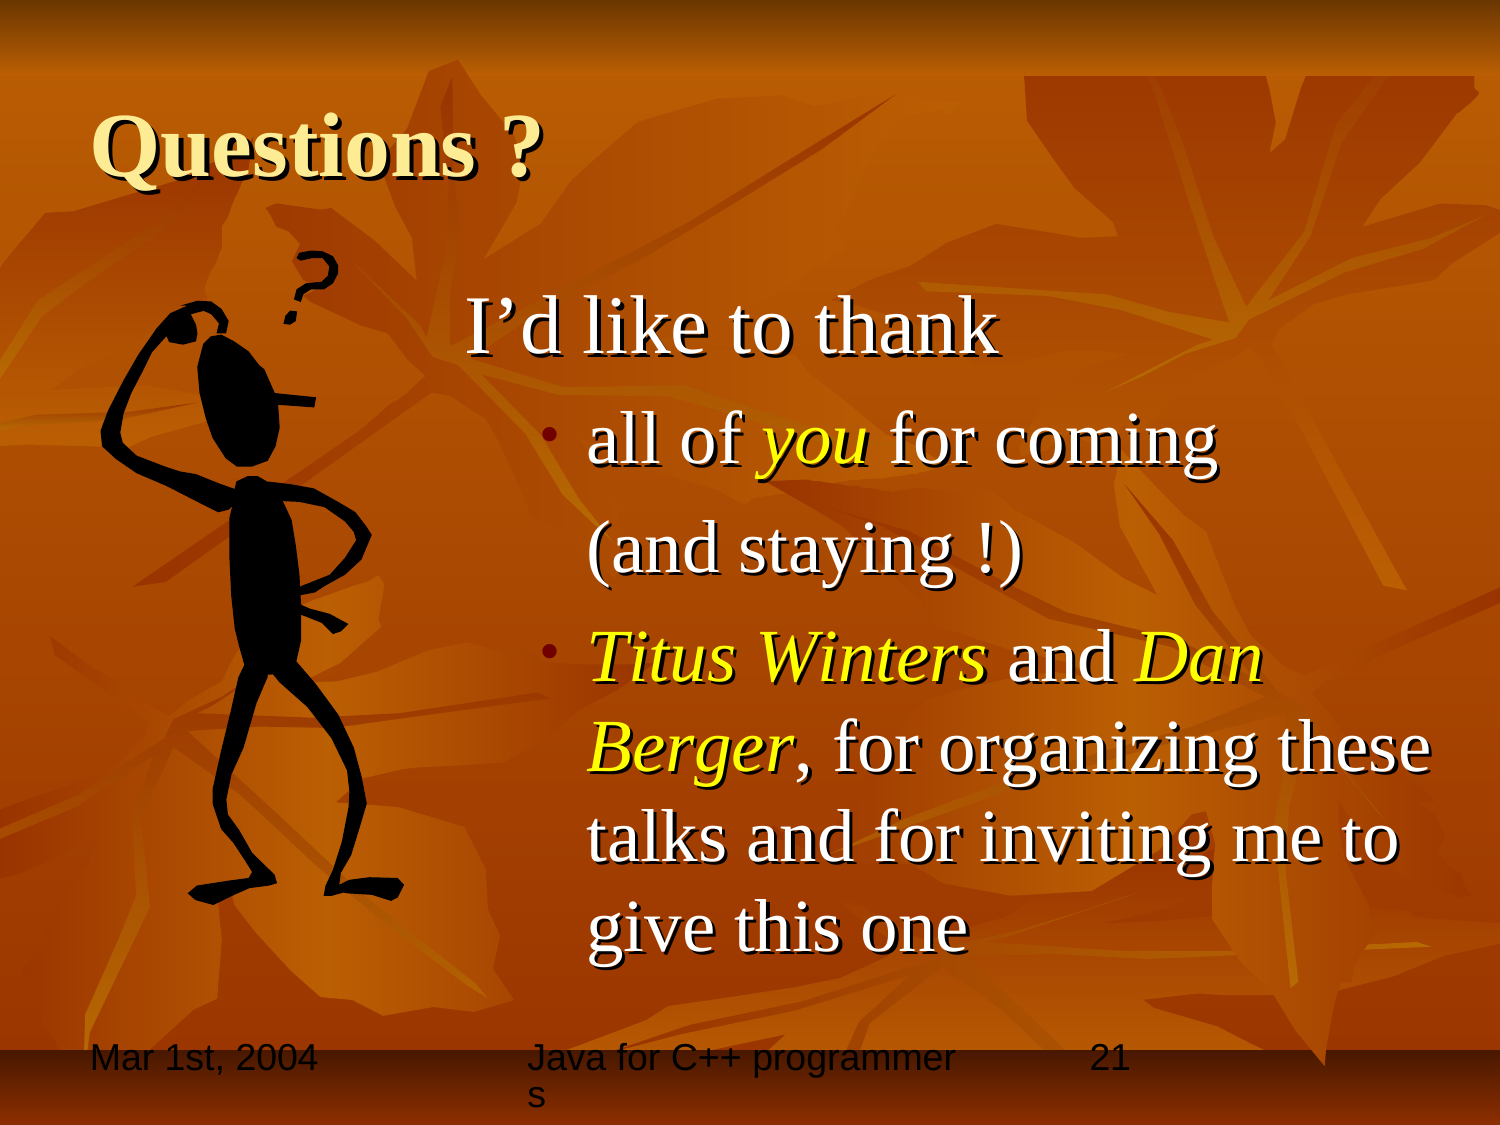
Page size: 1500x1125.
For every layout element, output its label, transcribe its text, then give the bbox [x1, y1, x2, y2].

list I’d like to thank all of you for coming (and staying !) Titus Winters and Dan Berger, for organizing these talks and for inviting me to give this one [449, 262, 1450, 1013]
title Questions ? [75, 45, 1426, 234]
picture [99, 249, 405, 906]
